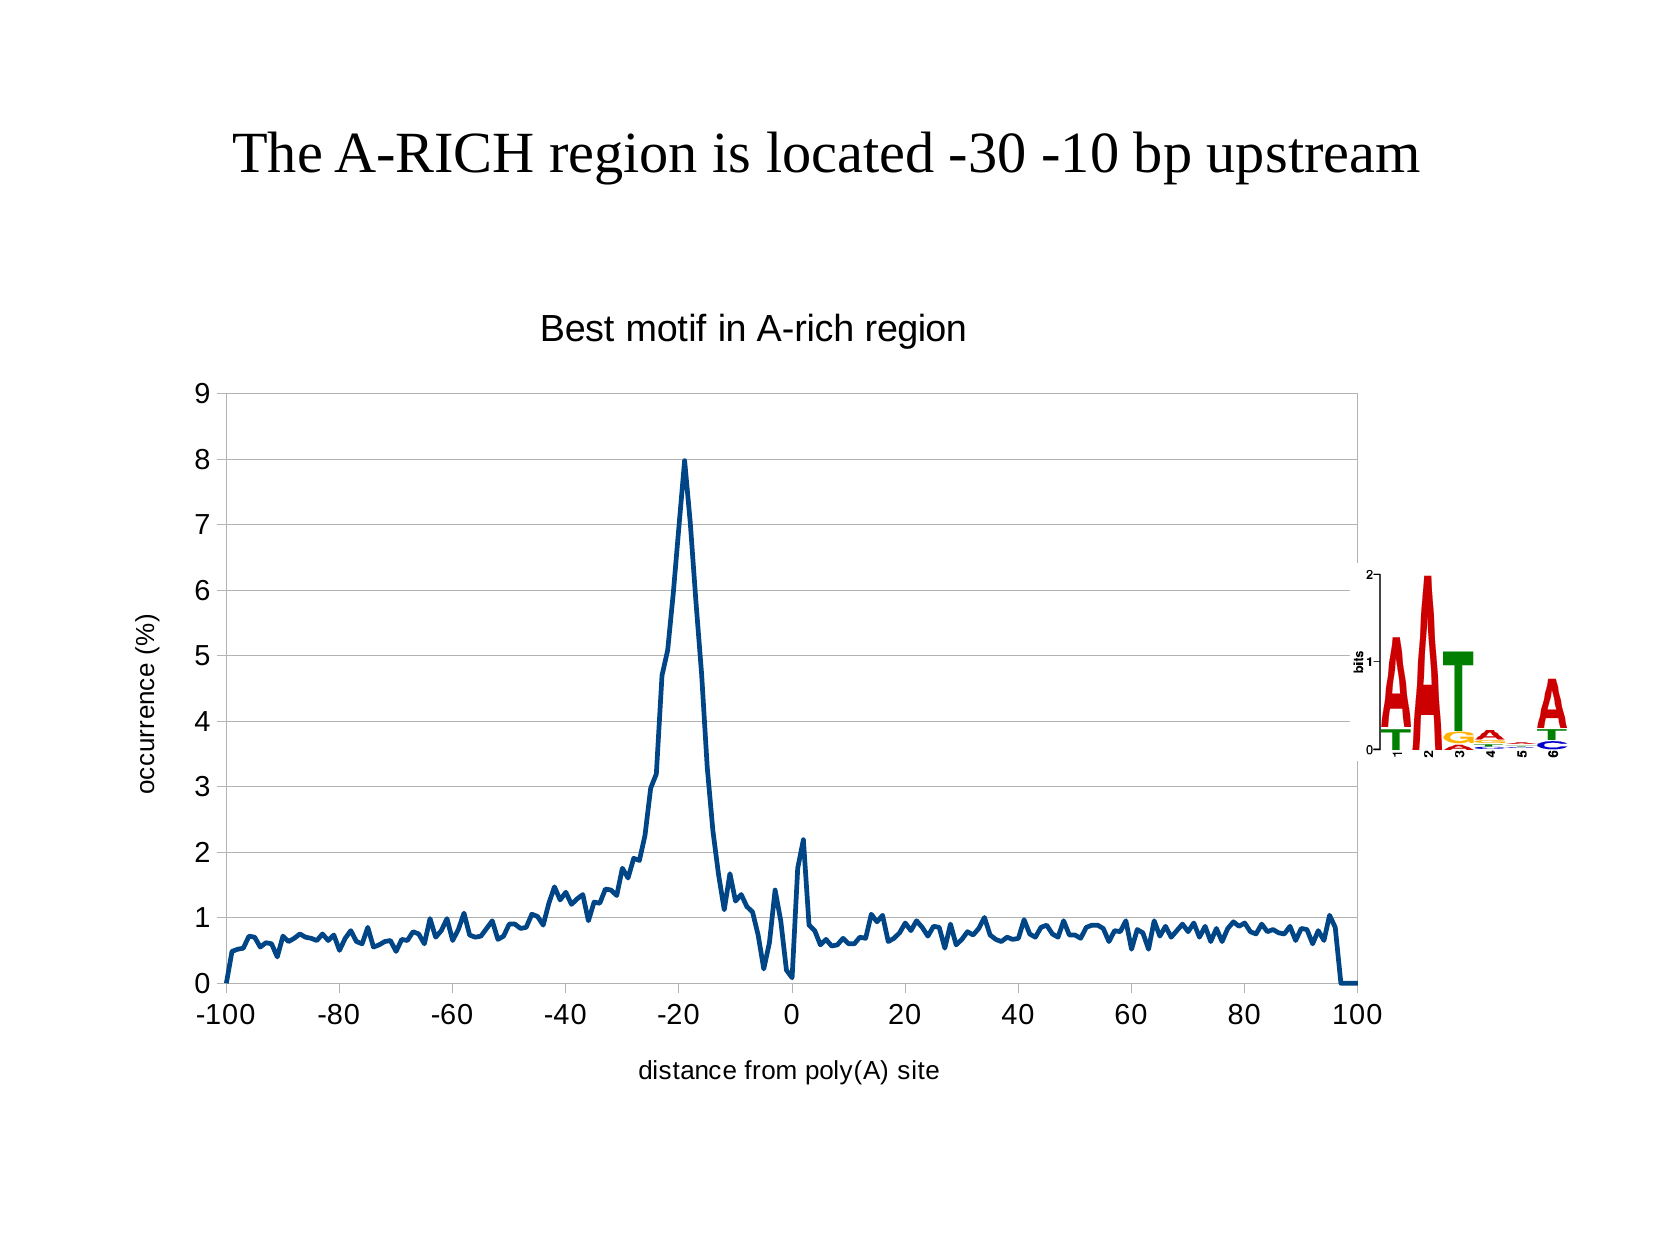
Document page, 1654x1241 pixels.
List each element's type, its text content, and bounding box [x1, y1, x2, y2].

title The A-RICH region is located -30 -10 bp upstream [82, 49, 1571, 257]
chart [96, 270, 1411, 1118]
picture [1350, 563, 1576, 761]
